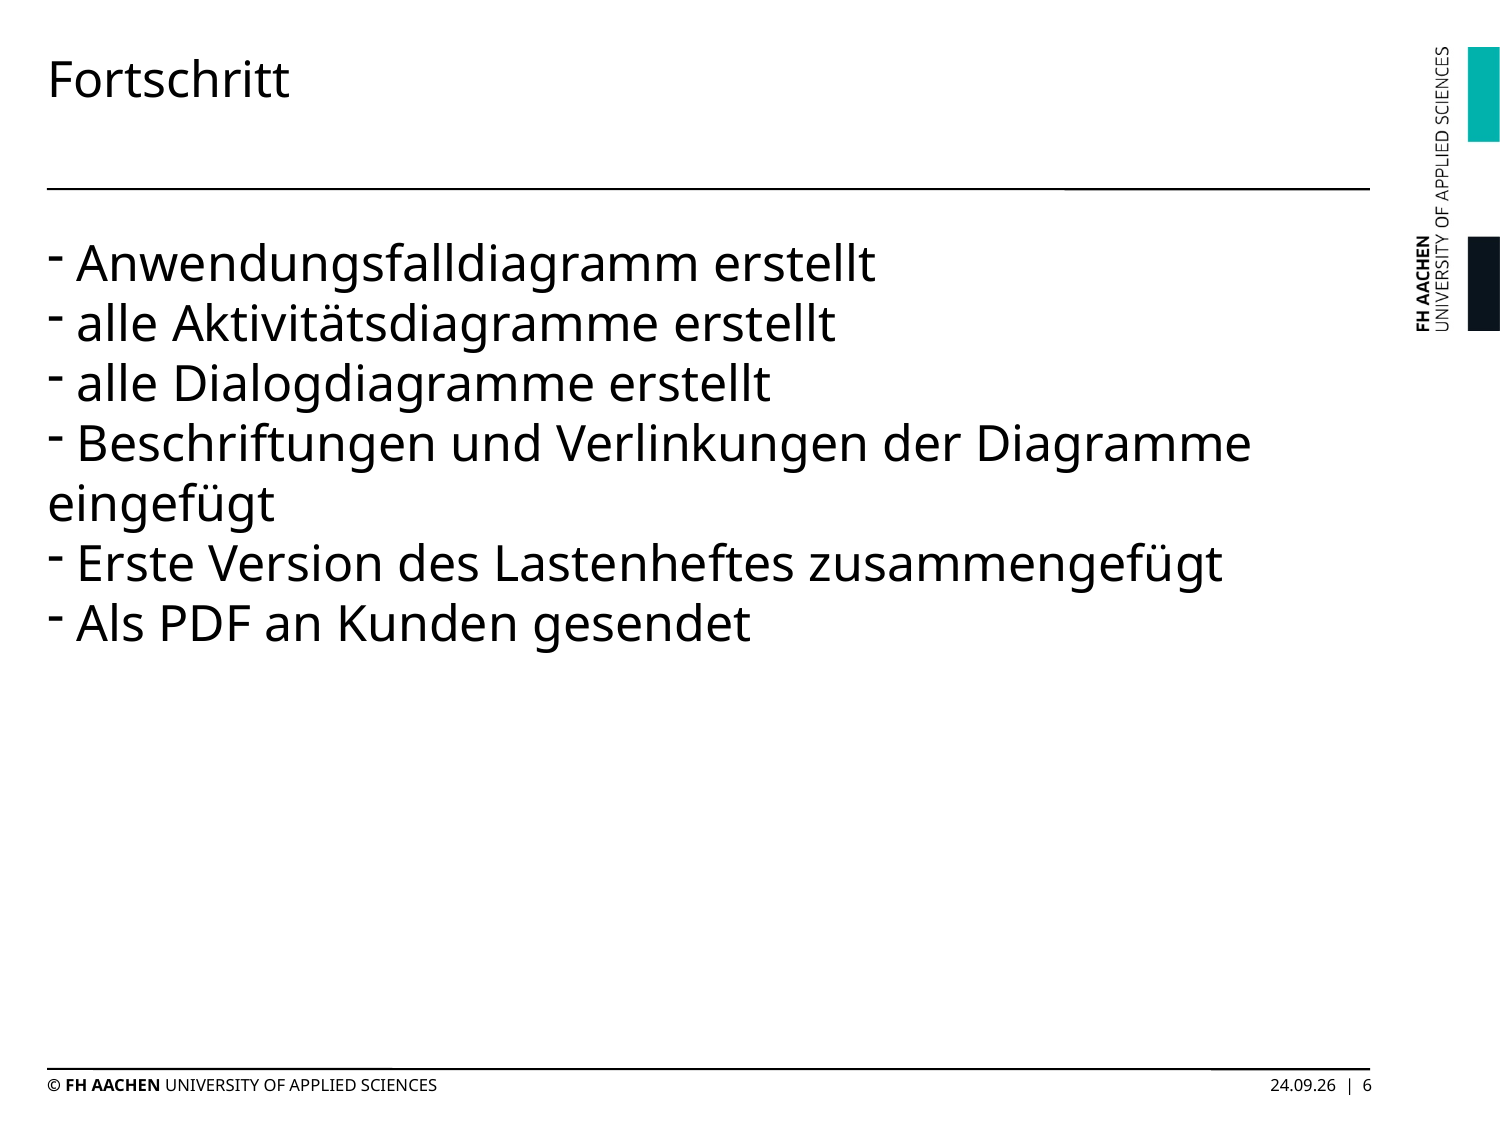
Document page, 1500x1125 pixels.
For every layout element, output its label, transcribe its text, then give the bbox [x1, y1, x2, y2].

list Anwendungsfalldiagramm erstellt alle Aktivitätsdiagramme erstellt alle Dialogdiagramme erstellt Beschriftungen und Verlinkungen der Diagramme eingefügt Erste Version des Lastenheftes zusammengefügt Als PDF an Kunden gesendet [47, 231, 1371, 1042]
picture [1404, 47, 1500, 331]
title Fortschritt [47, 47, 1371, 166]
